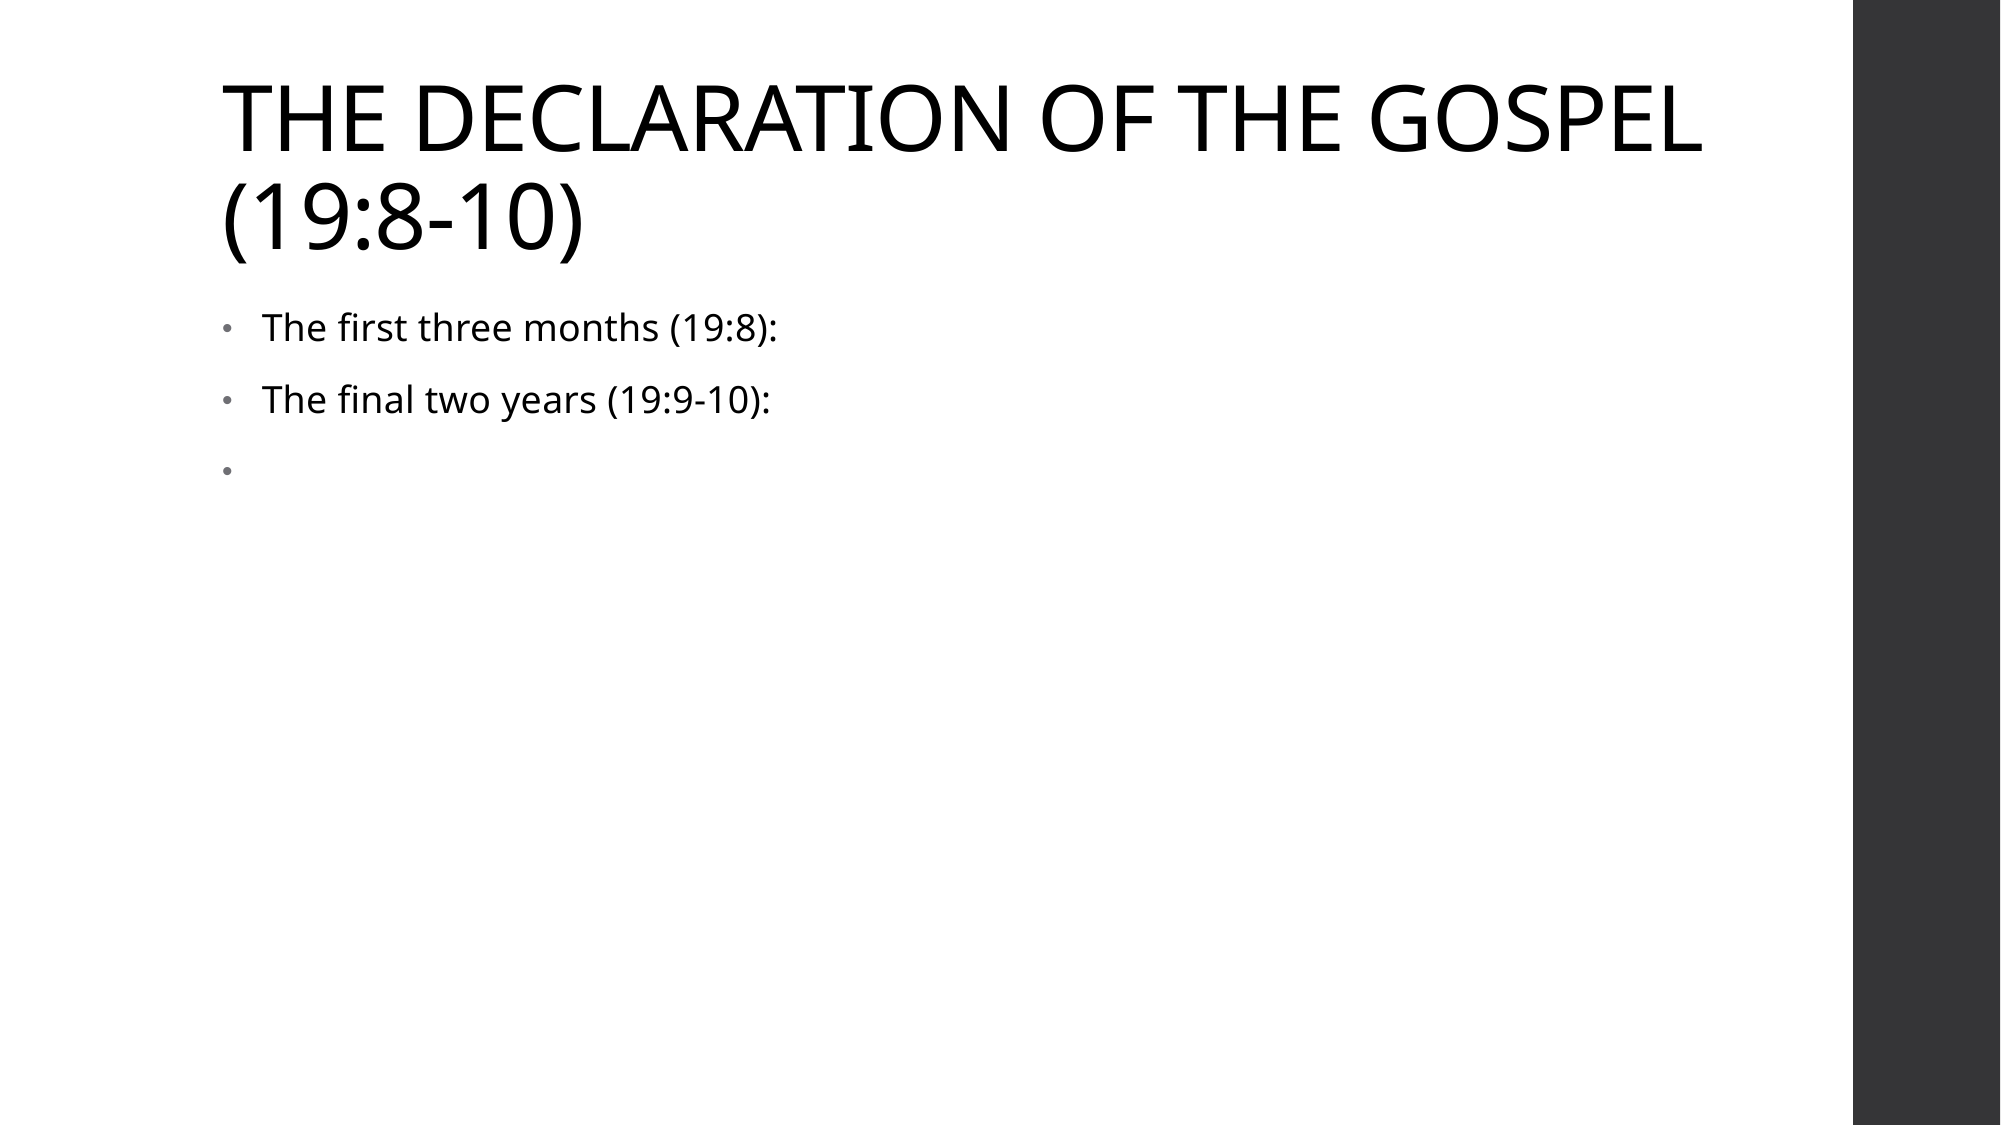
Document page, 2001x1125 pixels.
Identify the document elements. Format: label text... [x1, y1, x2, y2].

title THE DECLARATION OF THE GOSPEL (19:8-10) [206, 60, 1797, 278]
list The first three months (19:8): The final two years (19:9-10): [206, 299, 1617, 1014]
